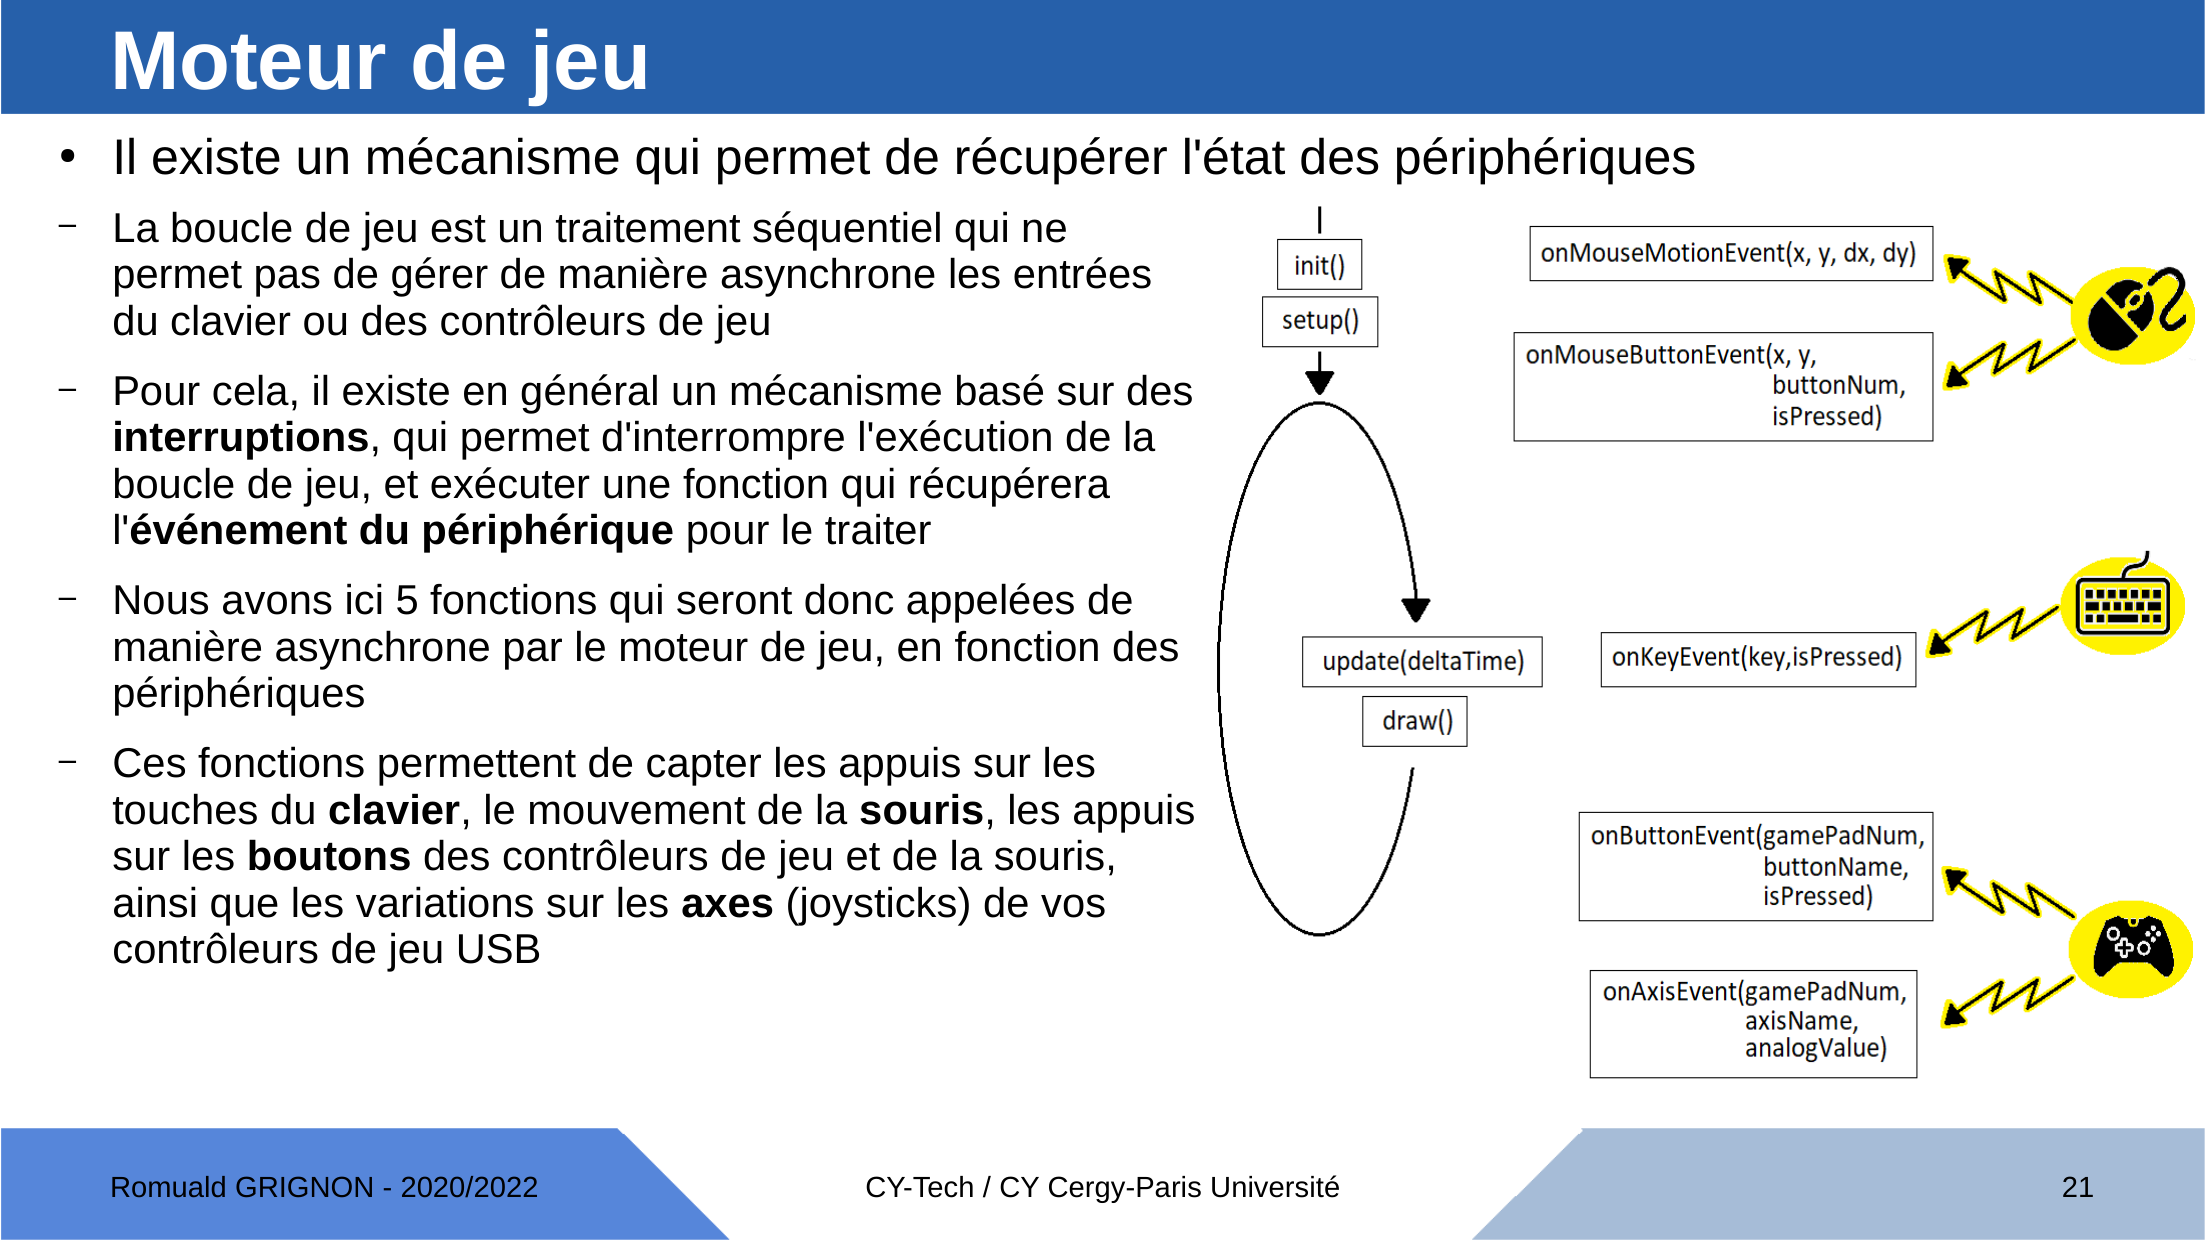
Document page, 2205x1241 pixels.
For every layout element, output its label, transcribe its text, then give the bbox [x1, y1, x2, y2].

list La boucle de jeu est un traitement séquentiel qui ne permet pas de gérer de manière asynchrone les entrées du clavier ou des contrôleurs de jeu Pour cela, il existe en général un mécanisme basé sur des interruptions, qui permet d'interrompre l'exécution de la boucle de jeu, et exécuter une fonction qui récupérera l'événement du périphérique pour le traiter Nous avons ici 5 fonctions qui seront donc appelées de manière asynchrone par le moteur de jeu, en fonction des périphériques Ces fonctions permettent de capter les appuis sur les touches du clavier, le mouvement de la souris, les appuis sur les boutons des contrôleurs de jeu et de la souris, ainsi que les variations sur les axes (joysticks) de vos contrôleurs de jeu USB [0, 275, 1207, 1099]
list Il existe un mécanisme qui permet de récupérer l'état des périphériques [41, 199, 2191, 303]
title Moteur de jeu [110, 49, 2095, 199]
picture [0, 0, 2205, 1241]
